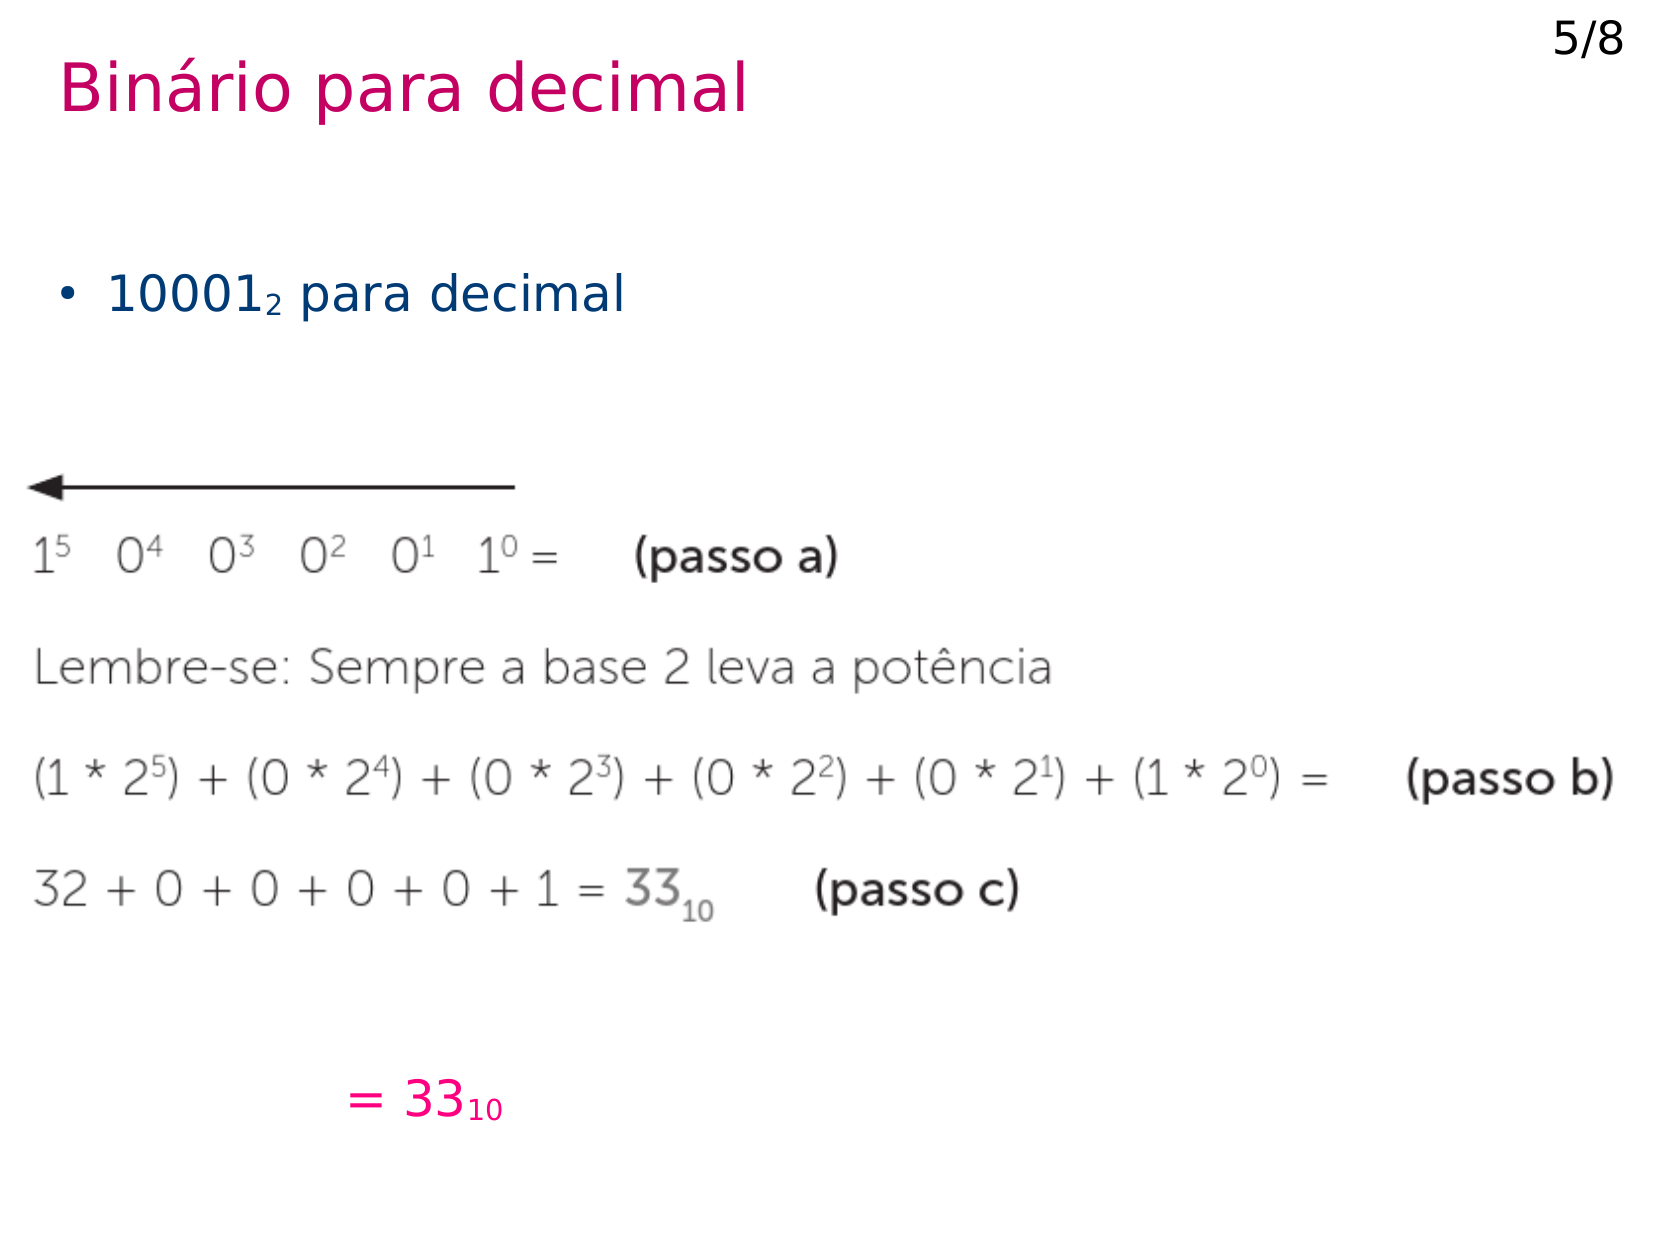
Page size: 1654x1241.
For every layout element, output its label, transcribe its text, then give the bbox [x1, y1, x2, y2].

text_box = 3310 [330, 1062, 519, 1137]
list 100012 para decimal [59, 236, 1625, 1211]
picture [17, 472, 1623, 934]
title Binário para decimal [59, 29, 1625, 148]
